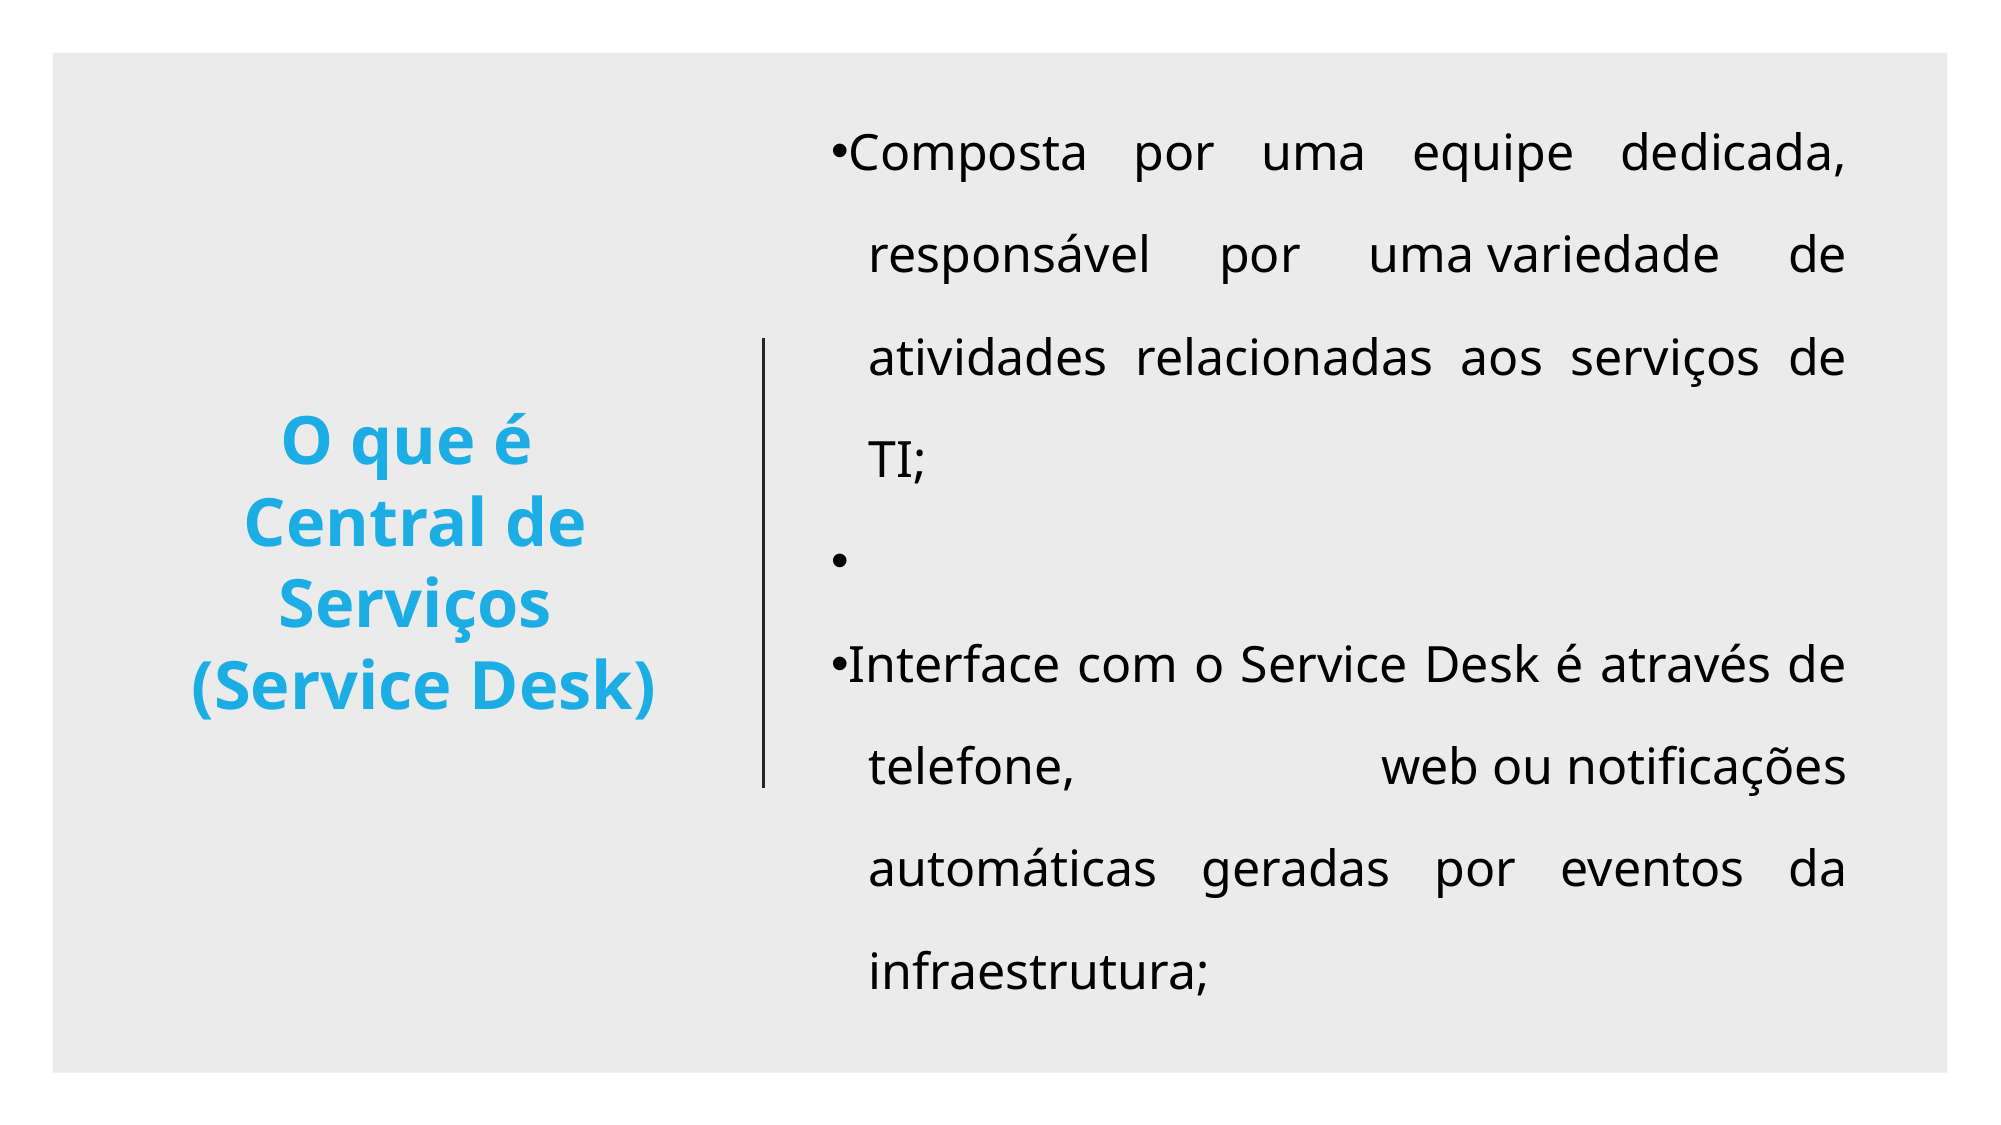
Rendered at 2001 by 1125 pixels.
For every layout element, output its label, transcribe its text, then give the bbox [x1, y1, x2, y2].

text_box [53, 53, 1947, 1073]
title O que é Central de Serviços (Service Desk) [120, 158, 711, 967]
subtitle Composta por uma equipe dedicada, responsável por uma variedade de atividades relacionadas aos serviços de TI; Interface com o Service Desk é através de telefone, web ou notificações automáticas geradas por eventos da infraestrutura; [816, 75, 1863, 1057]
